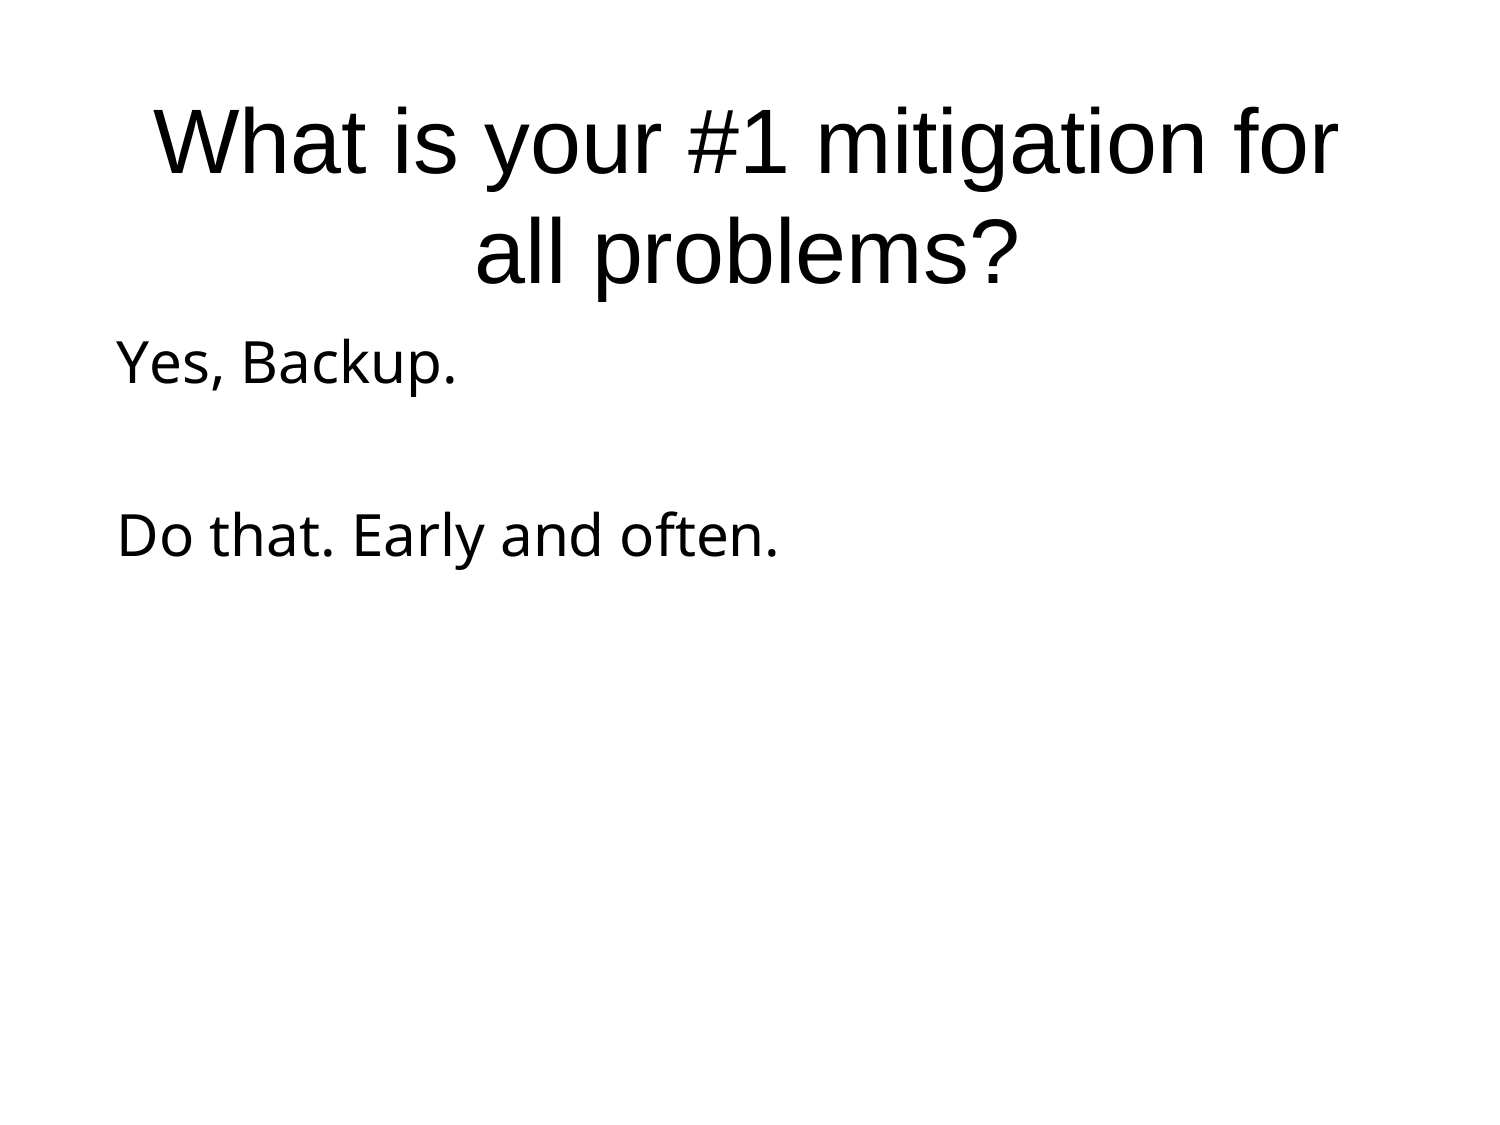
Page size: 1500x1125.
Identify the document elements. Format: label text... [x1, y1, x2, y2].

list Yes, Backup. Do that. Early and often. [112, 324, 1384, 996]
title What is your #1 mitigation for all problems? [112, 99, 1384, 284]
